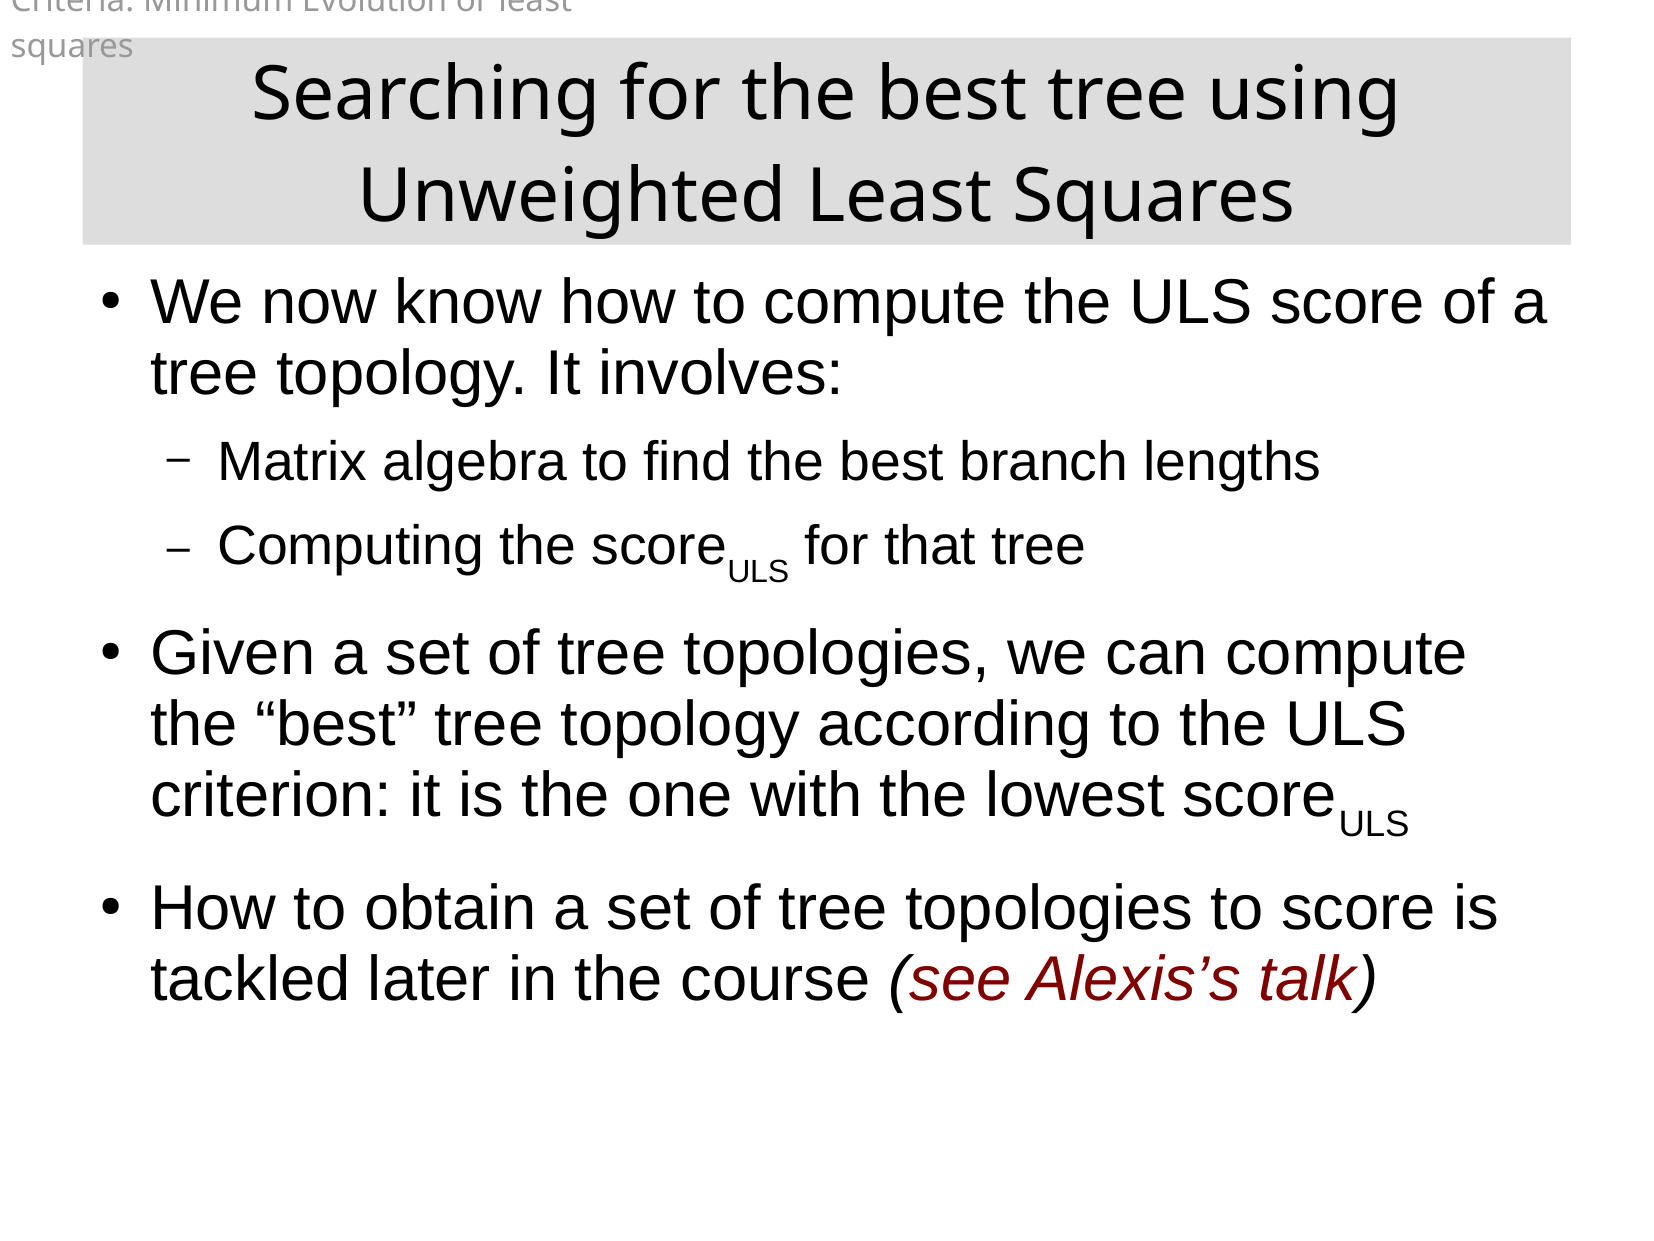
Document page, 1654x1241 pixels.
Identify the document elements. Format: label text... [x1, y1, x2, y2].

title Searching for the best tree using Unweighted Least Squares [82, 37, 1571, 245]
list We now know how to compute the ULS score of a tree topology. It involves: Matrix algebra to find the best branch lengths Computing the scoreULS for that tree Given a set of tree topologies, we can compute the “best” tree topology according to the ULS criterion: it is the one with the lowest scoreULS How to obtain a set of tree topologies to score is tackled later in the course (see Alexis’s talk) [82, 266, 1571, 1021]
text_box Criteria: Minimum Evolution or least squares [10, 0, 676, 73]
